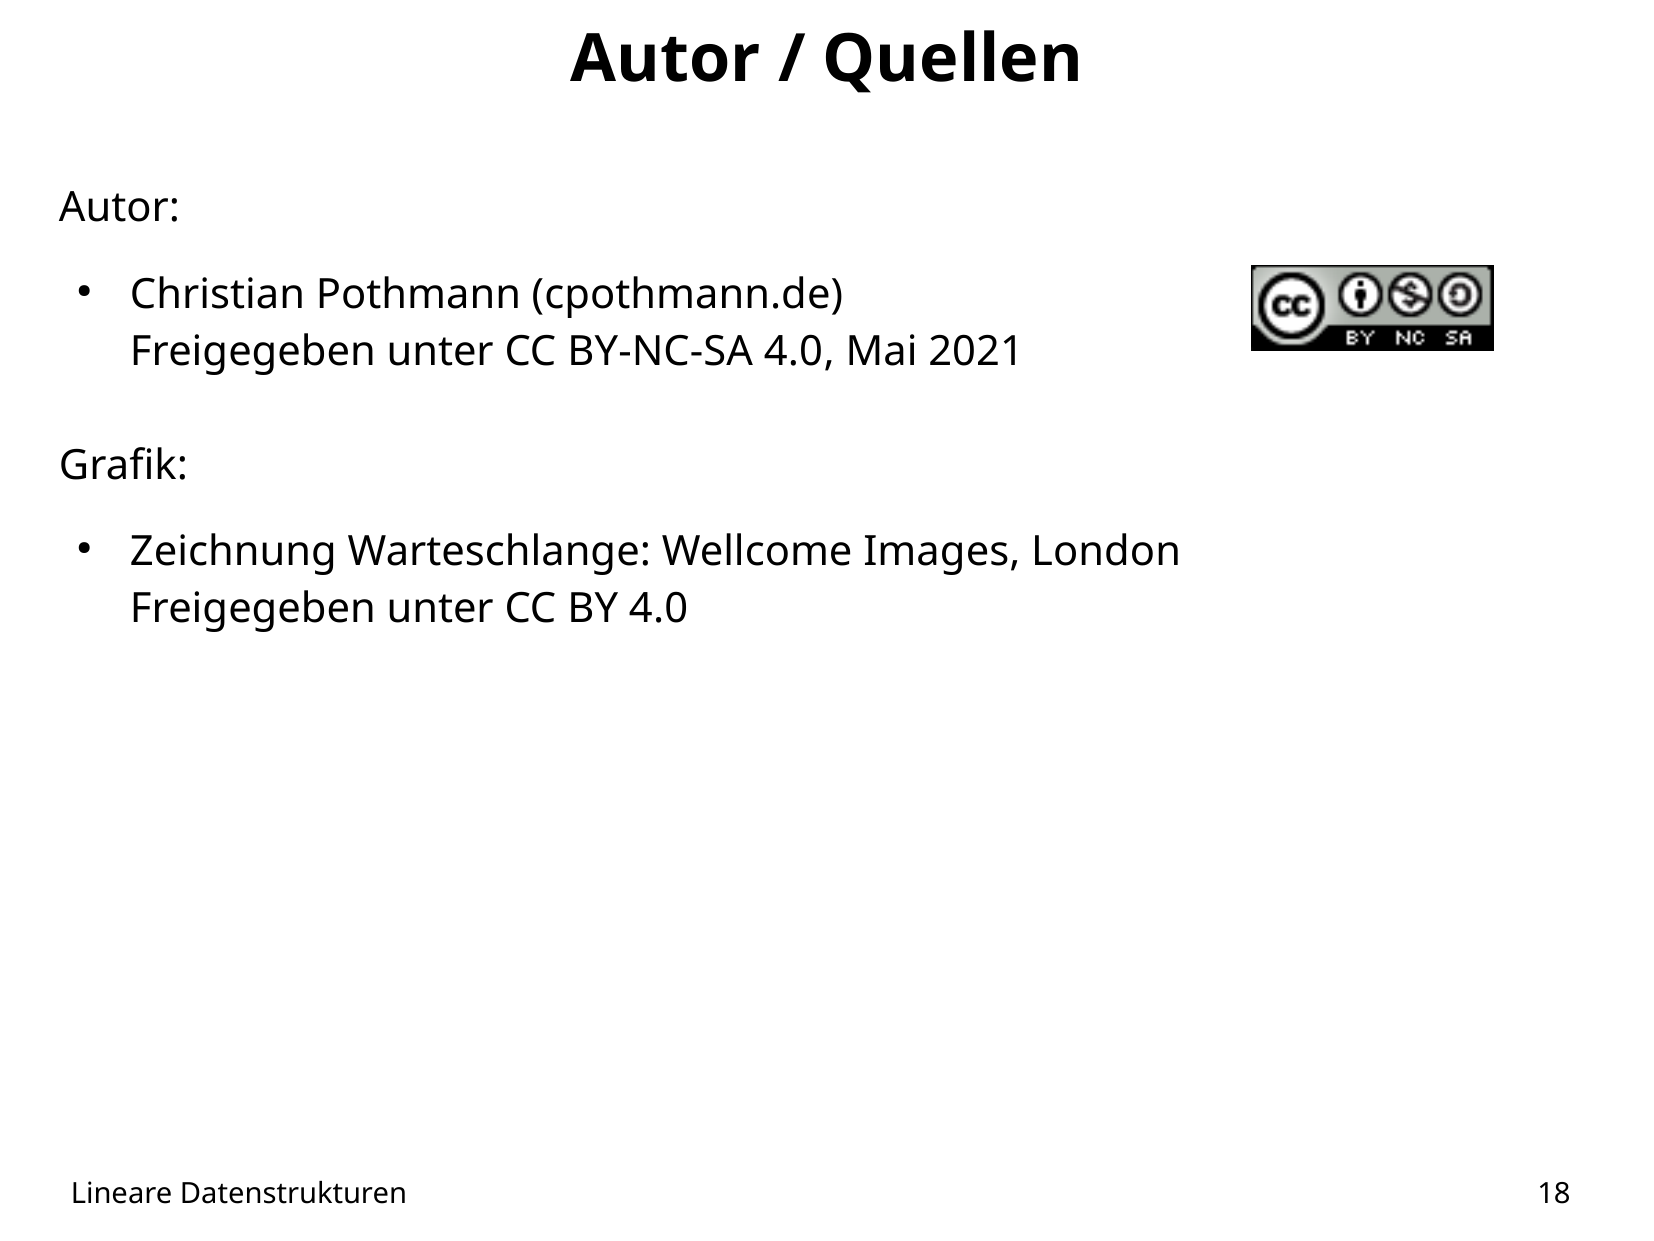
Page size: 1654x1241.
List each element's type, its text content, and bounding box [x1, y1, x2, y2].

title Autor / Quellen [0, 5, 1654, 107]
list Autor: Christian Pothmann (cpothmann.de) Freigegeben unter CC BY-NC-SA 4.0, Mai 2021 Grafik: Zeichnung Warteschlange: Wellcome Images, London Freigegeben unter CC BY 4.0 [59, 177, 1583, 1146]
picture [1251, 265, 1494, 351]
